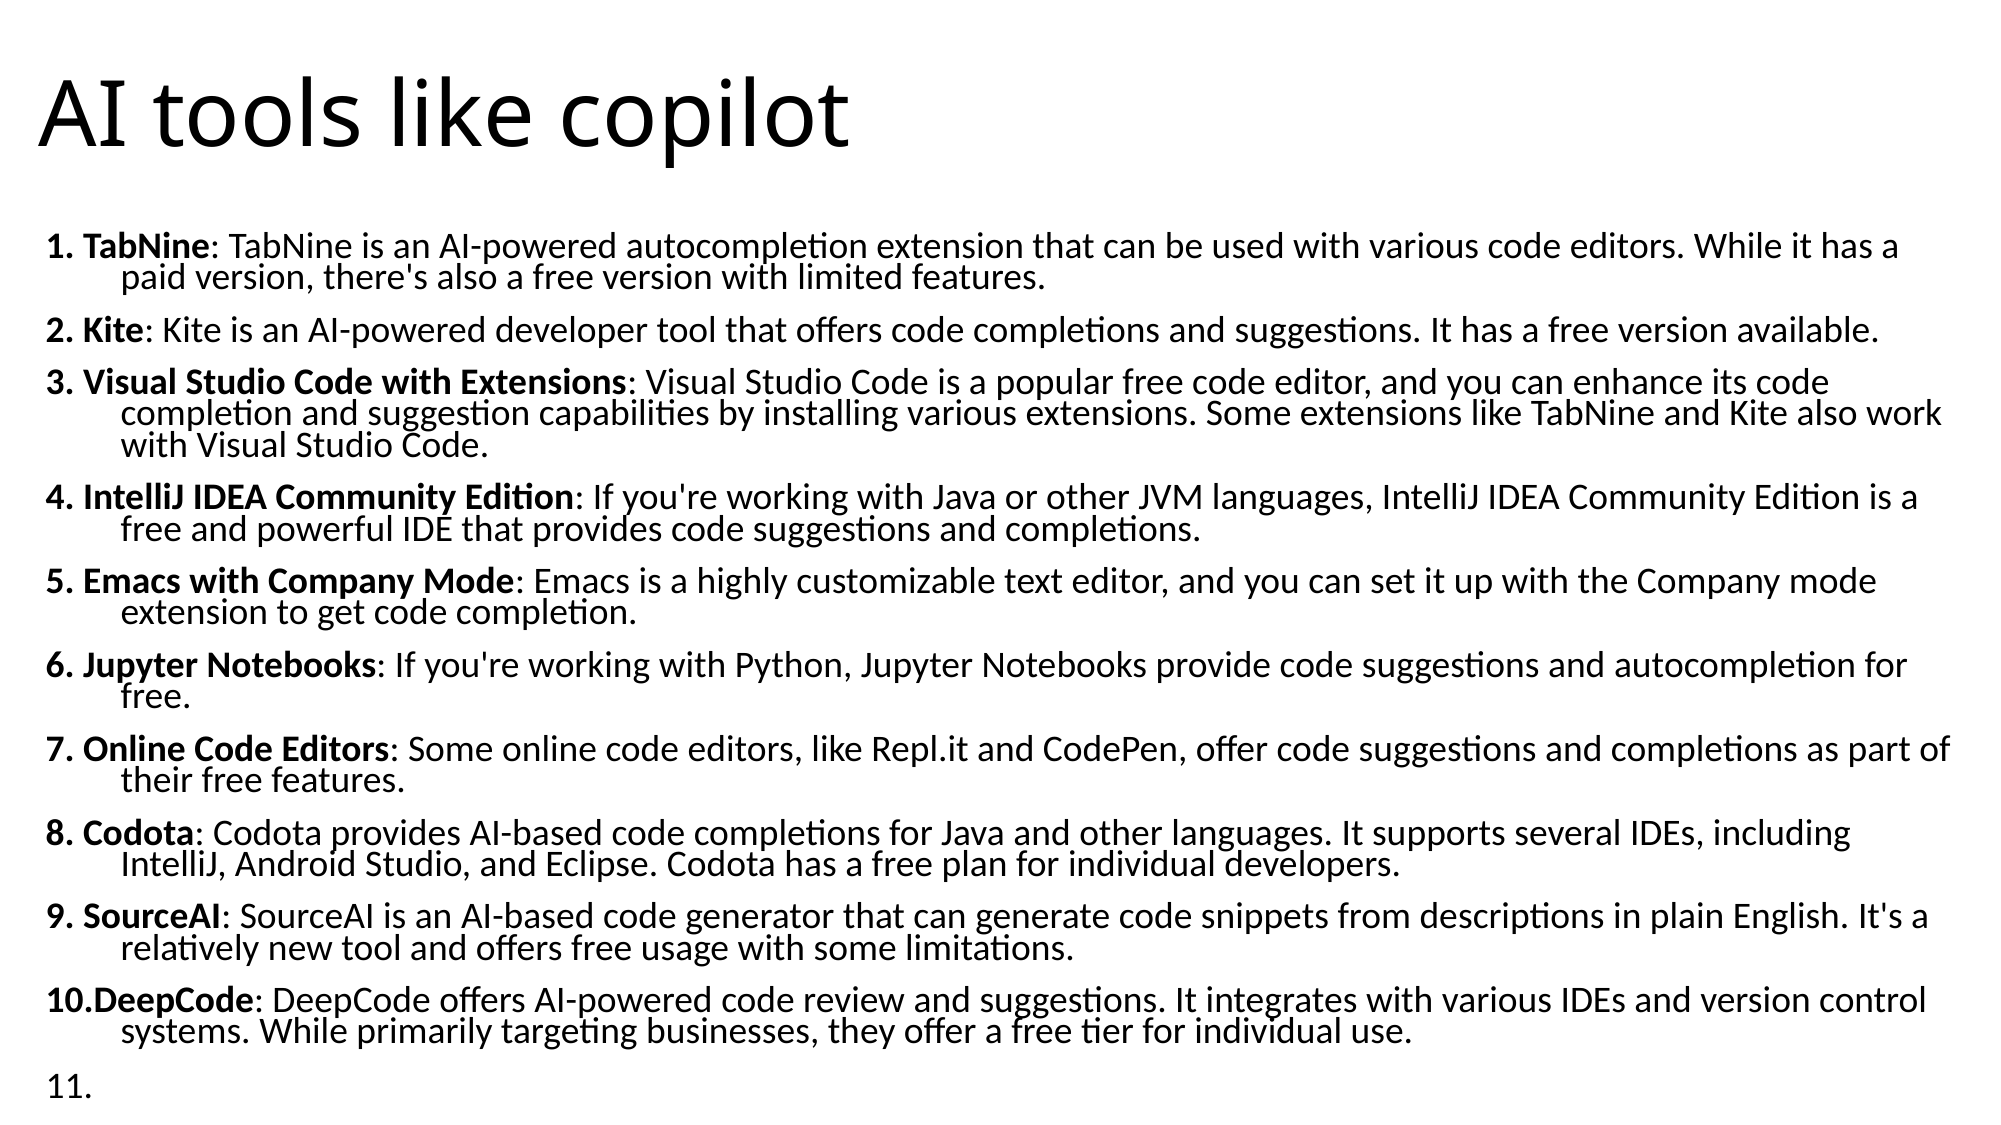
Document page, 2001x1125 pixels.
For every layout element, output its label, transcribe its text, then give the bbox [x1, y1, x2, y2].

title AI tools like copilot [23, 8, 1749, 226]
list TabNine: TabNine is an AI-powered autocompletion extension that can be used with various code editors. While it has a paid version, there's also a free version with limited features. Kite: Kite is an AI-powered developer tool that offers code completions and suggestions. It has a free version available. Visual Studio Code with Extensions: Visual Studio Code is a popular free code editor, and you can enhance its code completion and suggestion capabilities by installing various extensions. Some extensions like TabNine and Kite also work with Visual Studio Code. IntelliJ IDEA Community Edition: If you're working with Java or other JVM languages, IntelliJ IDEA Community Edition is a free and powerful IDE that provides code suggestions and completions. Emacs with Company Mode: Emacs is a highly customizable text editor, and you can set it up with the Company mode extension to get code completion. Jupyter Notebooks: If you're working with Python, Jupyter Notebooks provide code suggestions and autocompletion for free. Online Code Editors: Some online code editors, like Repl.it and CodePen, offer code suggestions and completions as part of their free features. Codota: Codota provides AI-based code completions for Java and other languages. It supports several IDEs, including IntelliJ, Android Studio, and Eclipse. Codota has a free plan for individual developers. SourceAI: SourceAI is an AI-based code generator that can generate code snippets from descriptions in plain English. It's a relatively new tool and offers free usage with some limitations. DeepCode: DeepCode offers AI-powered code review and suggestions. It integrates with various IDEs and version control systems. While primarily targeting businesses, they offer a free tier for individual use. [30, 225, 1977, 1110]
